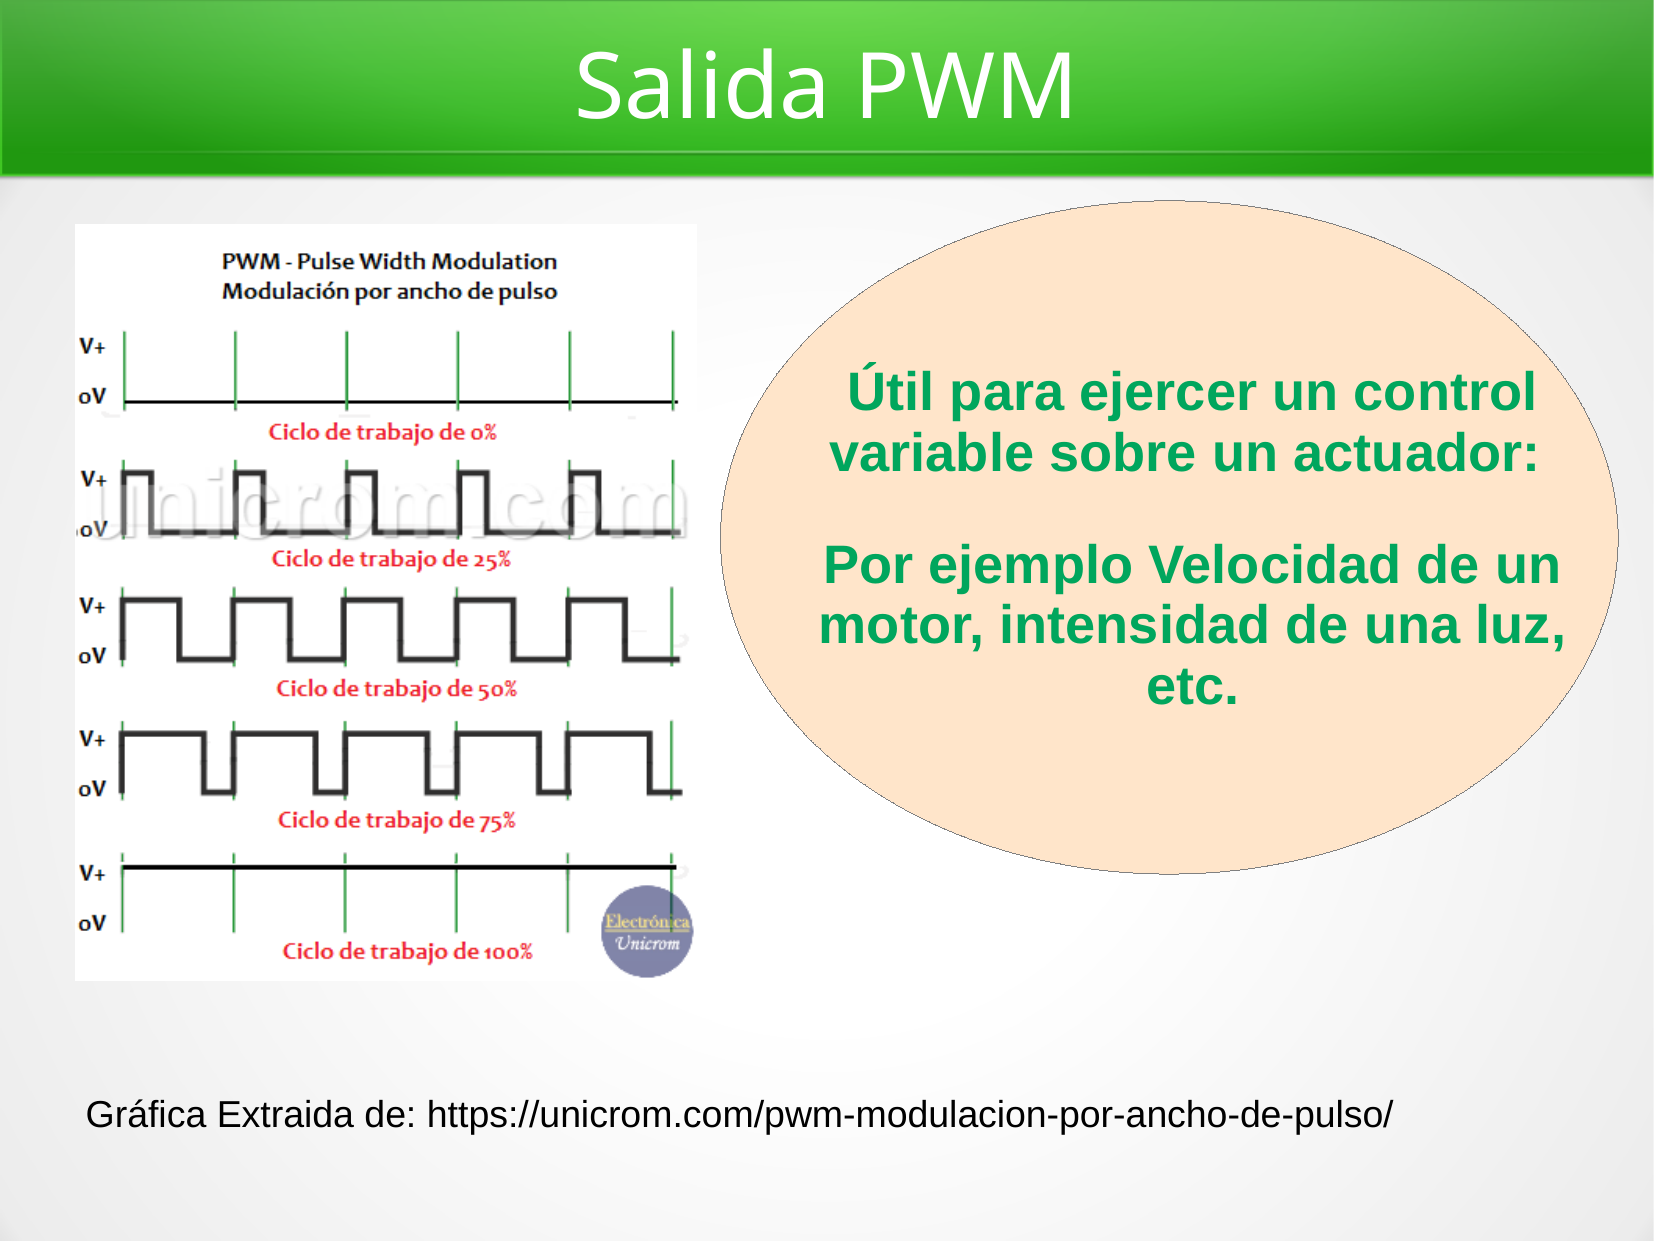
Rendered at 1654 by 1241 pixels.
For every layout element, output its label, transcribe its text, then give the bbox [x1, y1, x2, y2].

text_box [827, 756, 1511, 875]
text_box Útil para ejercer un control variable sobre un actuador: Por ejemplo Velocidad de un motor, intensidad de una luz, etc. [791, 354, 1595, 756]
text_box [792, 200, 1546, 354]
text_box [720, 356, 791, 719]
text_box Gráfica Extraida de: https://unicrom.com/pwm-modulacion-por-ancho-de-pulso/ [70, 1086, 1571, 1144]
text_box [1595, 430, 1619, 645]
title Salida PWM [82, 11, 1571, 154]
picture [0, 0, 1654, 1241]
